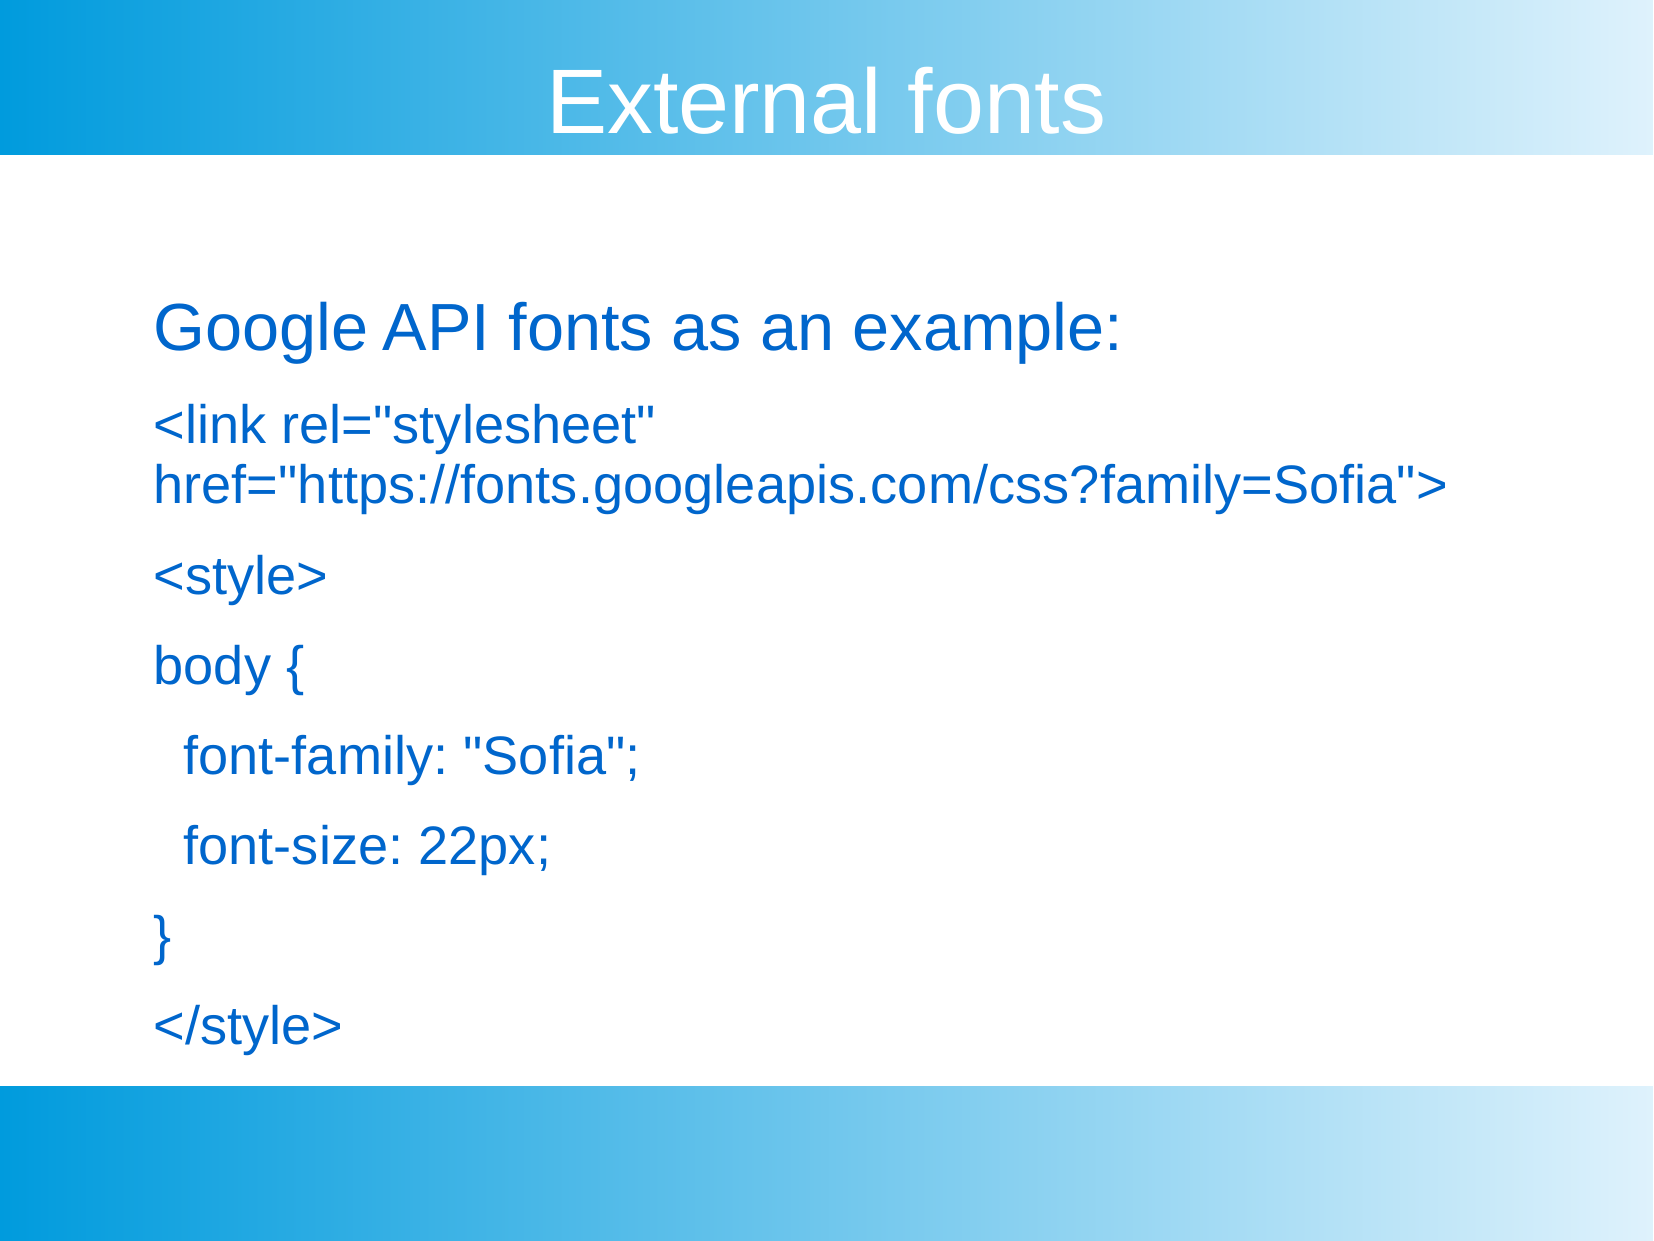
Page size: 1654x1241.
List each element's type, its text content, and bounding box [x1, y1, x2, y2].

list Google API fonts as an example: <link rel="stylesheet" href="https://fonts.googleapis.com/css?family=Sofia"> <style> body { font-family: "Sofia"; font-size: 22px; } </style> [82, 290, 1571, 1010]
title External fonts [82, 49, 1571, 155]
